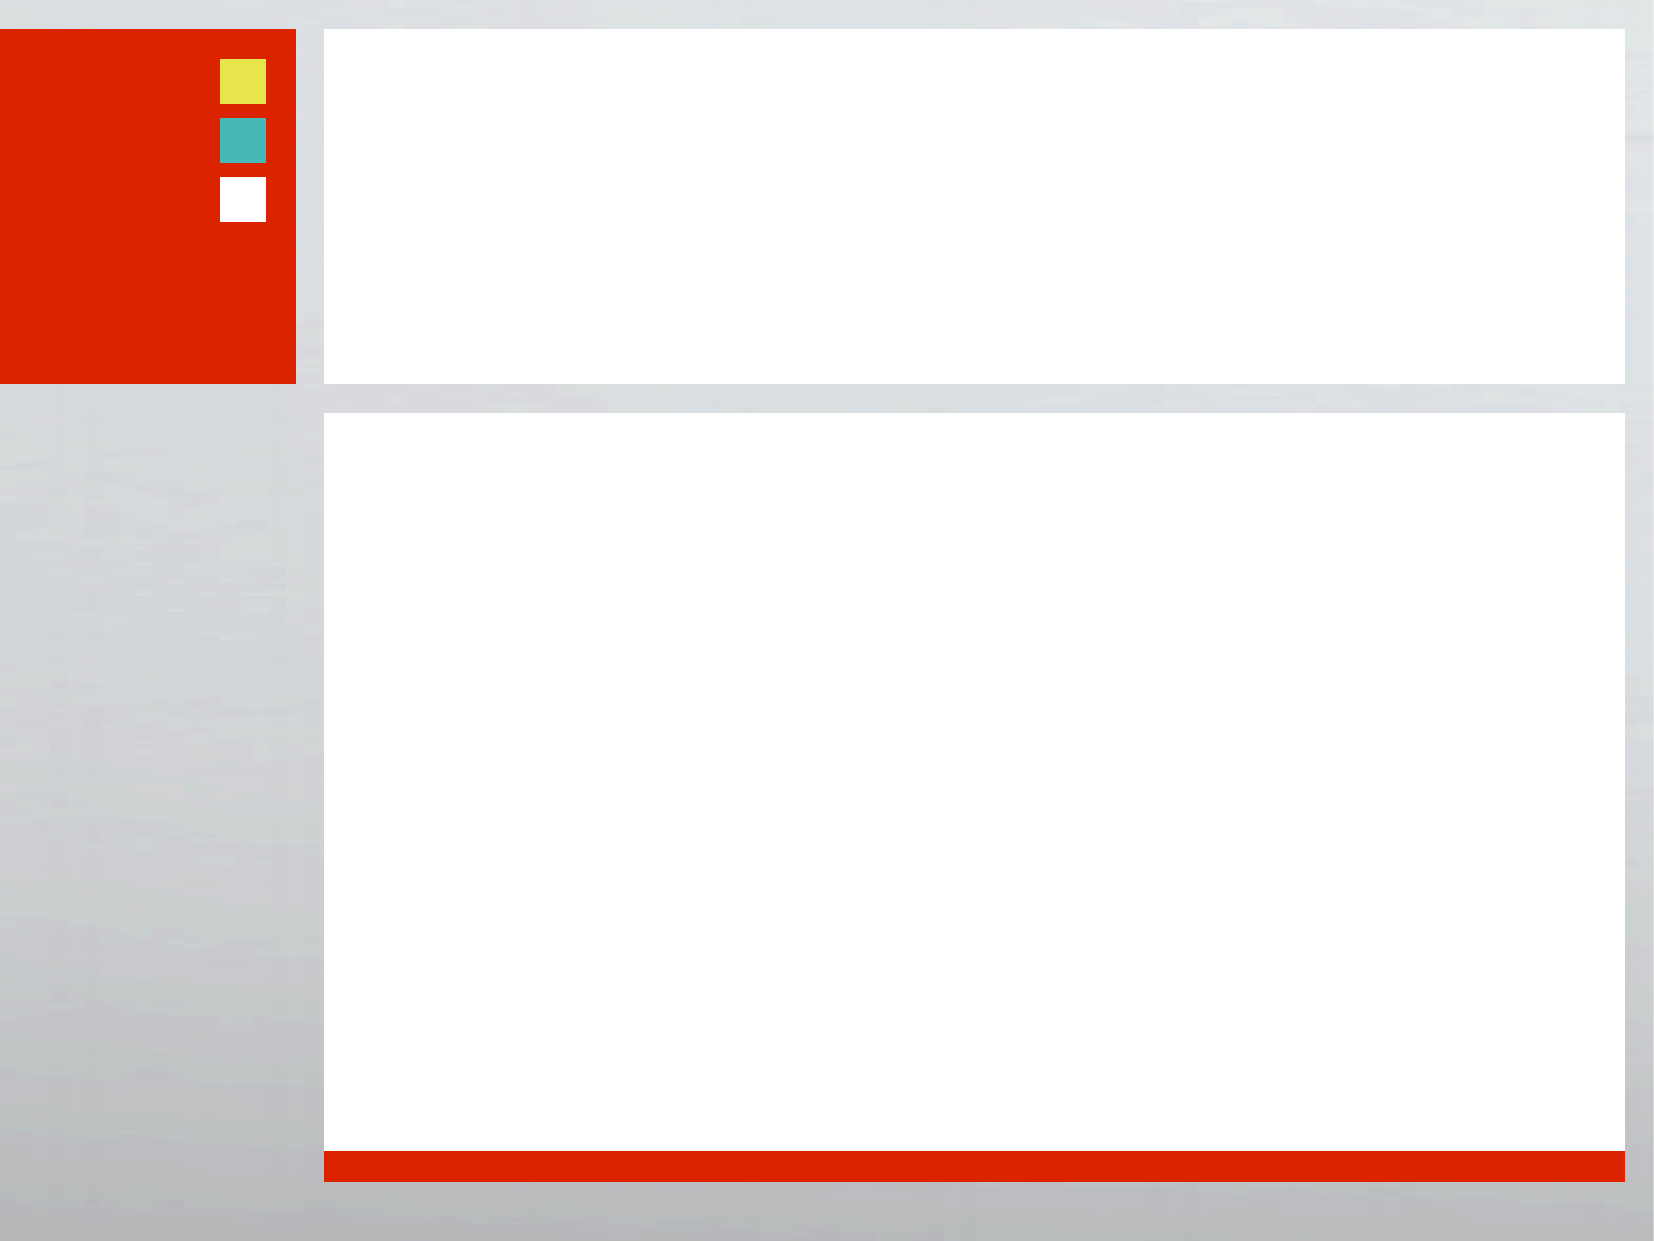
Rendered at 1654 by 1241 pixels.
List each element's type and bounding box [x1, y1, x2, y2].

text_box [324, 29, 1625, 384]
picture [0, 0, 1654, 1241]
text_box [0, 29, 296, 384]
text_box [324, 413, 1625, 1182]
